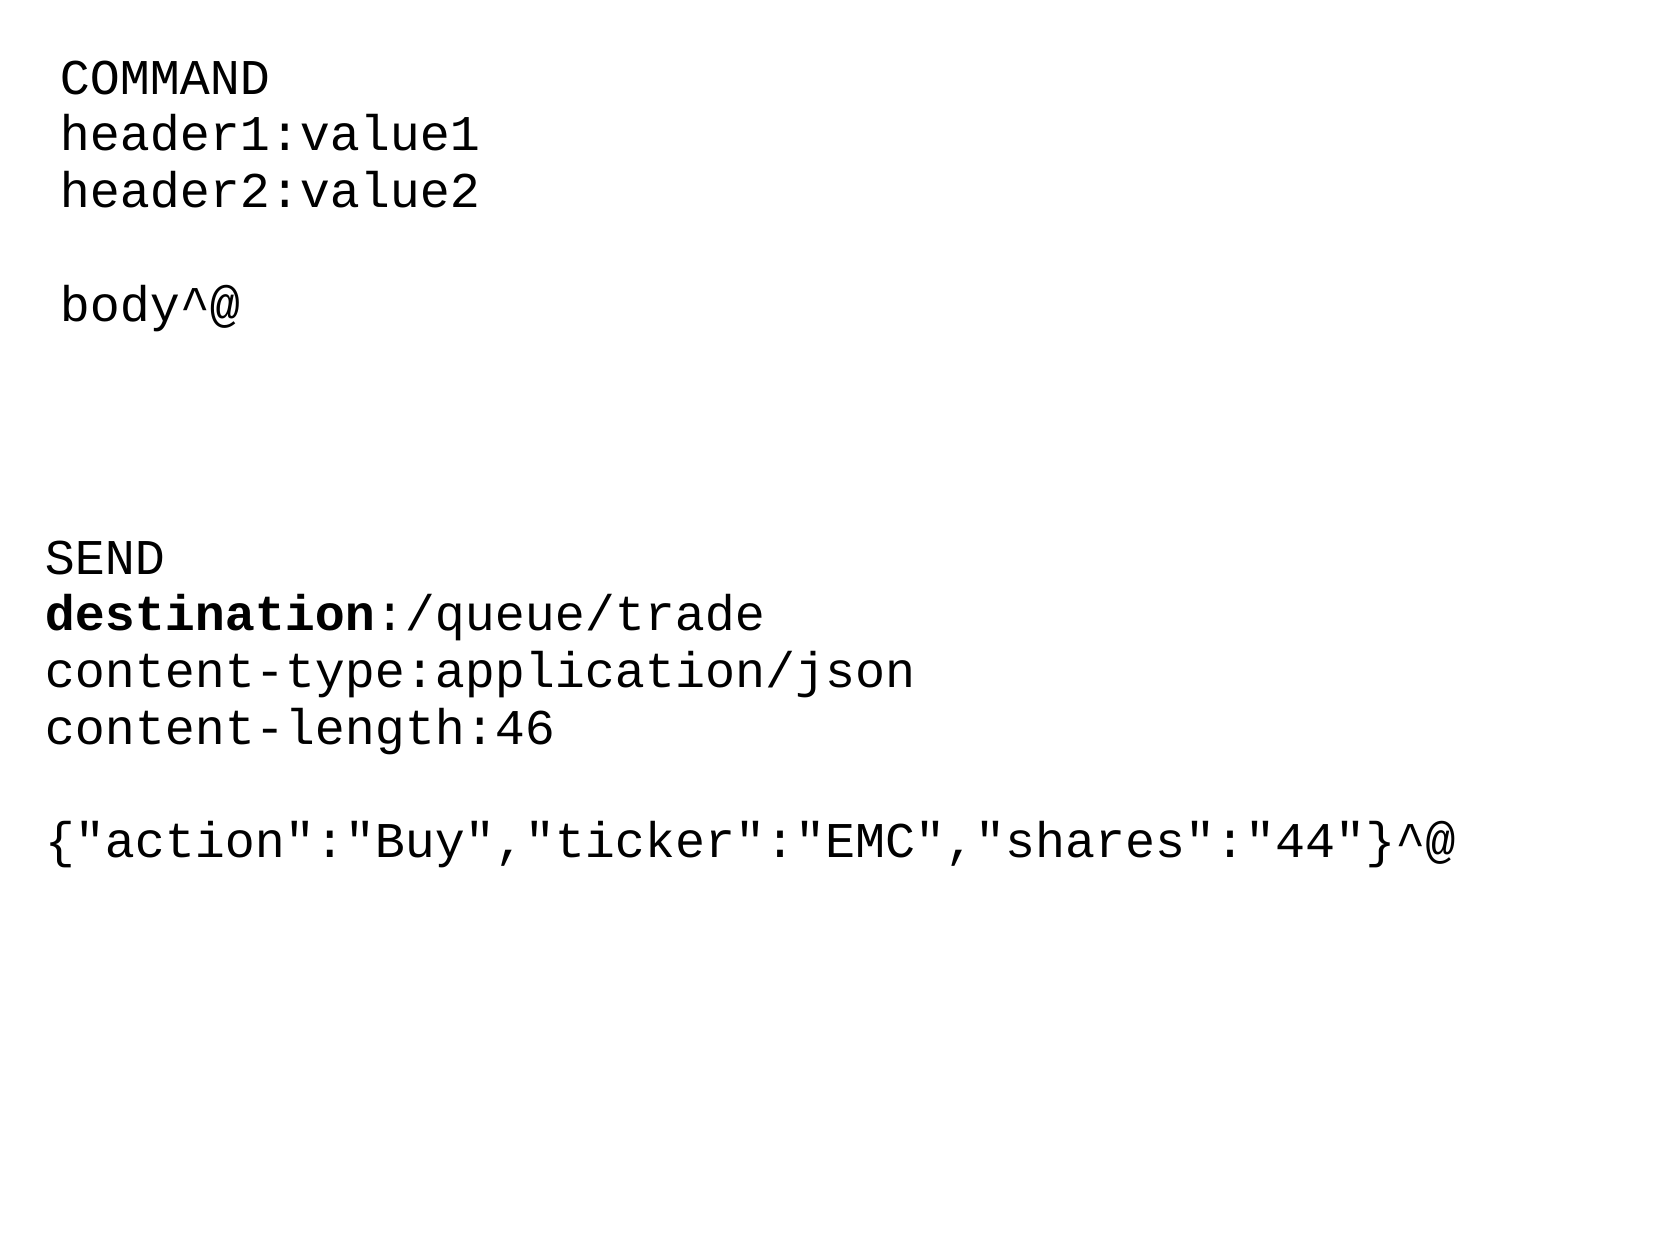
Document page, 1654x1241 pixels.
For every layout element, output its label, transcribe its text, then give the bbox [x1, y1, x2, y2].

text_box SEND destination:/queue/trade content-type:application/json content-length:46 {"action":"Buy","ticker":"EMC","shares":"44"}^@ [30, 525, 1654, 881]
text_box COMMAND header1:value1 header2:value2 body^@ [45, 45, 901, 344]
